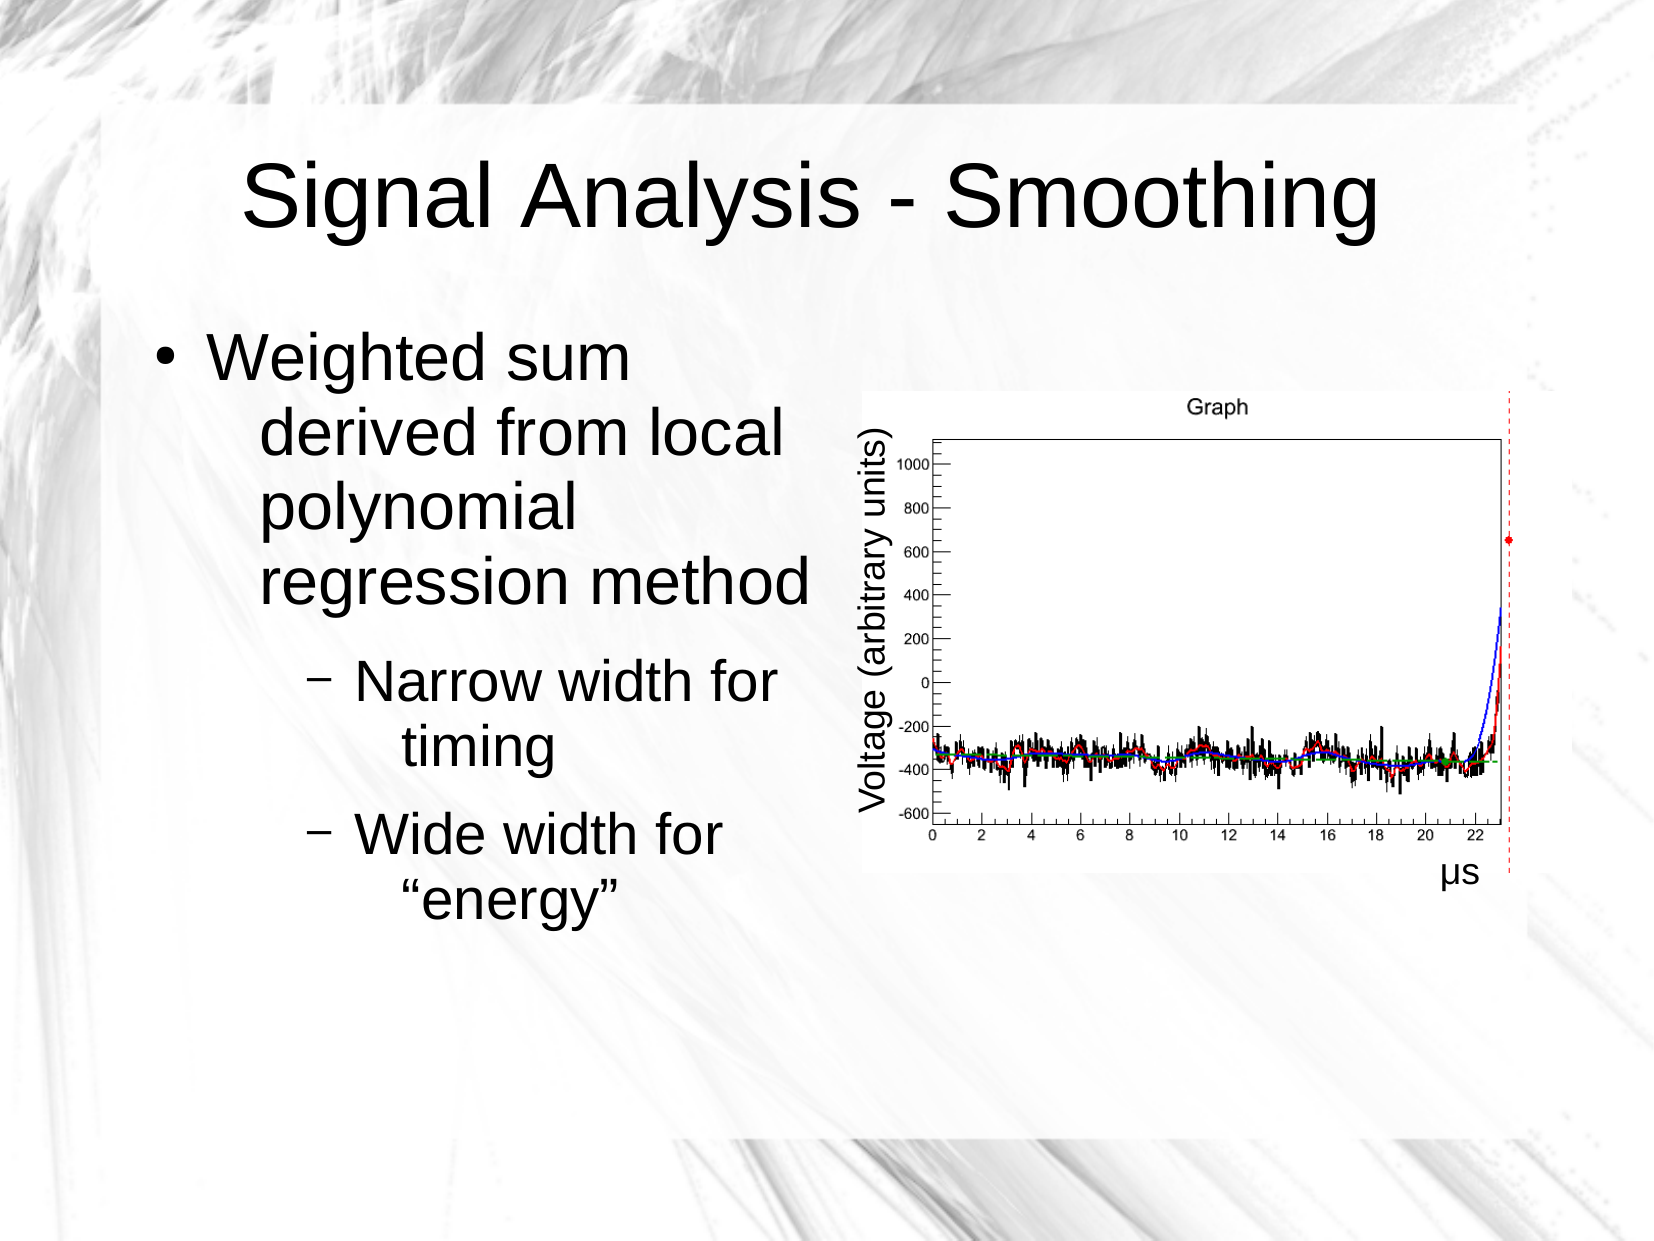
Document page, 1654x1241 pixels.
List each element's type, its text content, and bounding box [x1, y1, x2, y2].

title Signal Analysis - Smoothing [118, 112, 1506, 281]
picture [0, 0, 1654, 1241]
text_box μs [1425, 843, 1495, 901]
text_box Voltage (arbitrary units) [843, 412, 901, 829]
list Weighted sum derived from local polynomial regression method Narrow width for timing Wide width for “energy” [118, 319, 827, 945]
